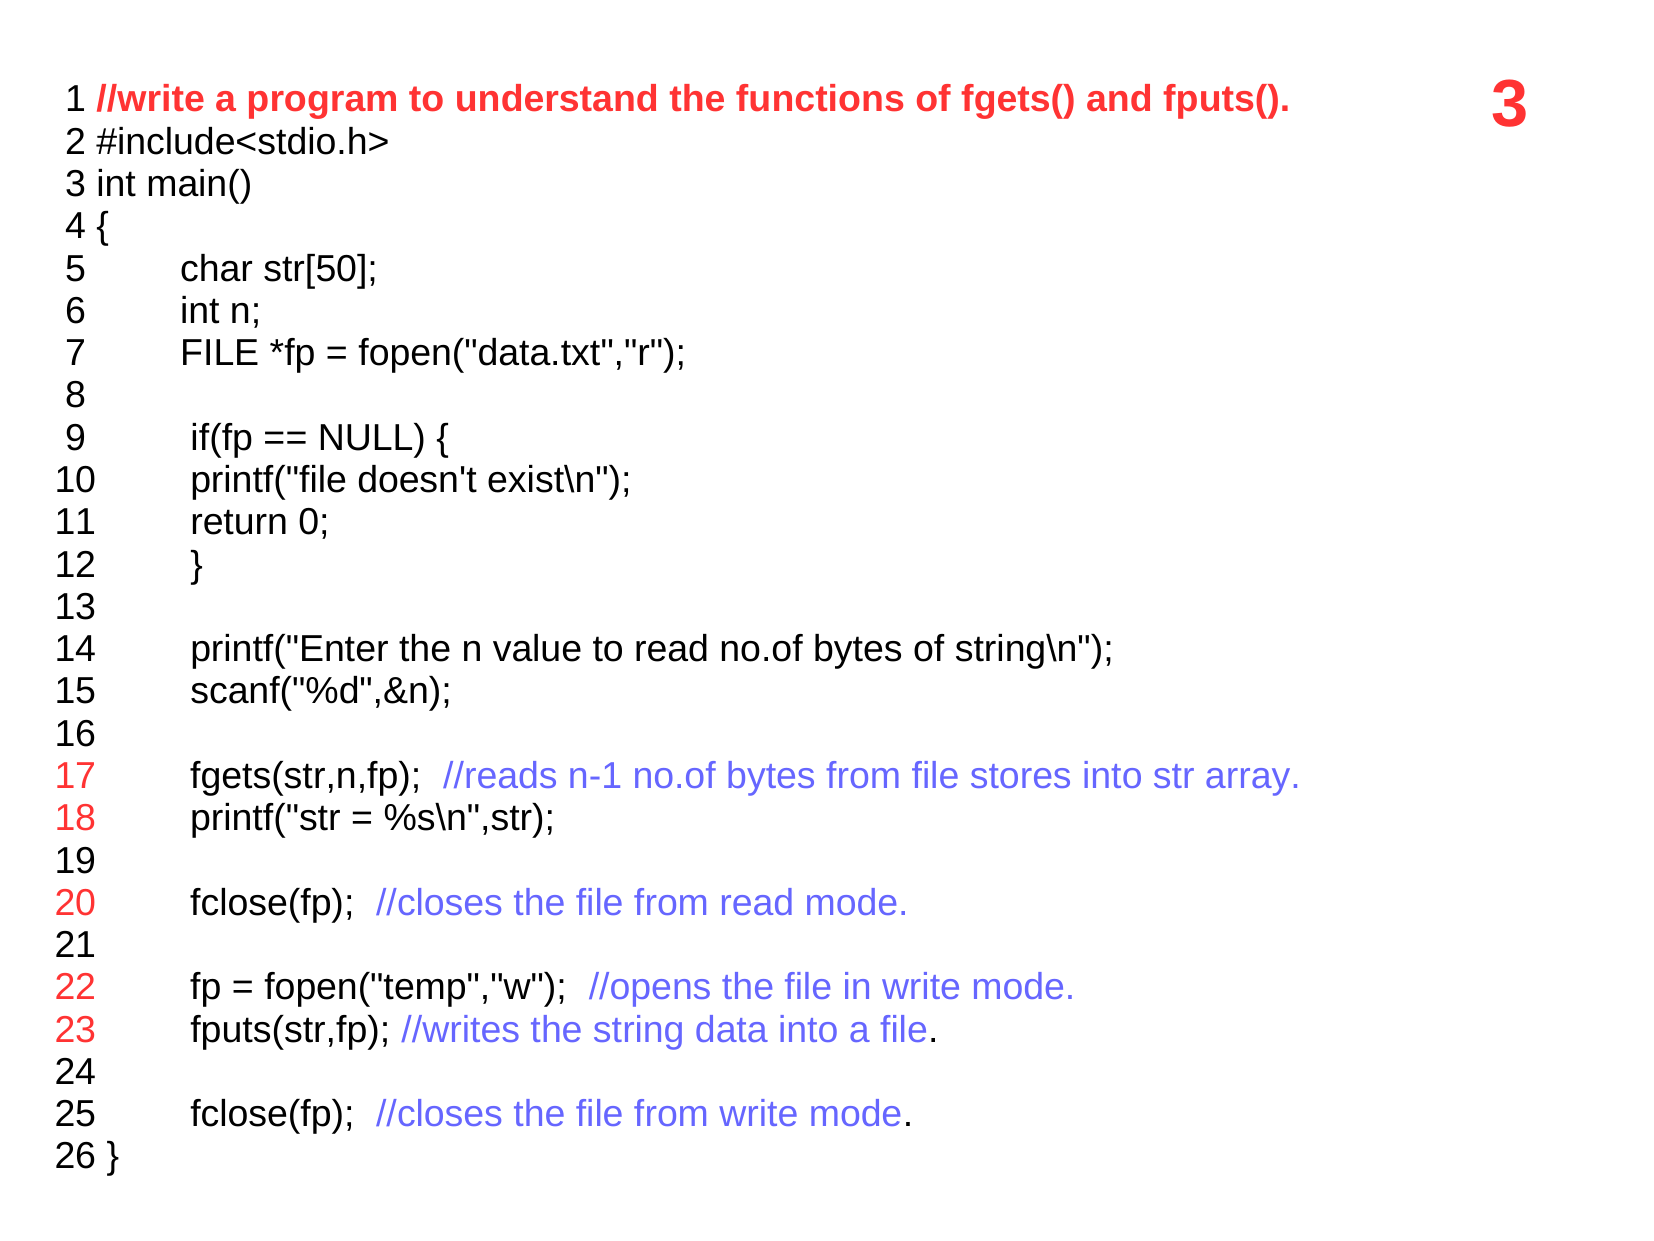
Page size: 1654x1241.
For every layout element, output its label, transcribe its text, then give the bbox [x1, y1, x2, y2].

text_box 3 [1476, 58, 1581, 154]
text_box 1 //write a program to understand the functions of fgets() and fputs(). 2 #include<stdio.h> 3 int main() 4 { 5 char str[50]; 6 int n; 7 FILE *fp = fopen("data.txt","r"); 8 9 if(fp == NULL) { 10 printf("file doesn't exist\n"); 11 return 0; 12 } 13 14 printf("Enter the n value to read no.of bytes of string\n"); 15 scanf("%d",&n); 16 17 fgets(str,n,fp); //reads n-1 no.of bytes from file stores into str array. 18 printf("str = %s\n",str); 19 20 fclose(fp); //closes the file from read mode. 21 22 fp = fopen("temp","w"); //opens the file in write mode. 23 fputs(str,fp); //writes the string data into a file. 24 25 fclose(fp); //closes the file from write mode. 26 } [29, 70, 1607, 1188]
